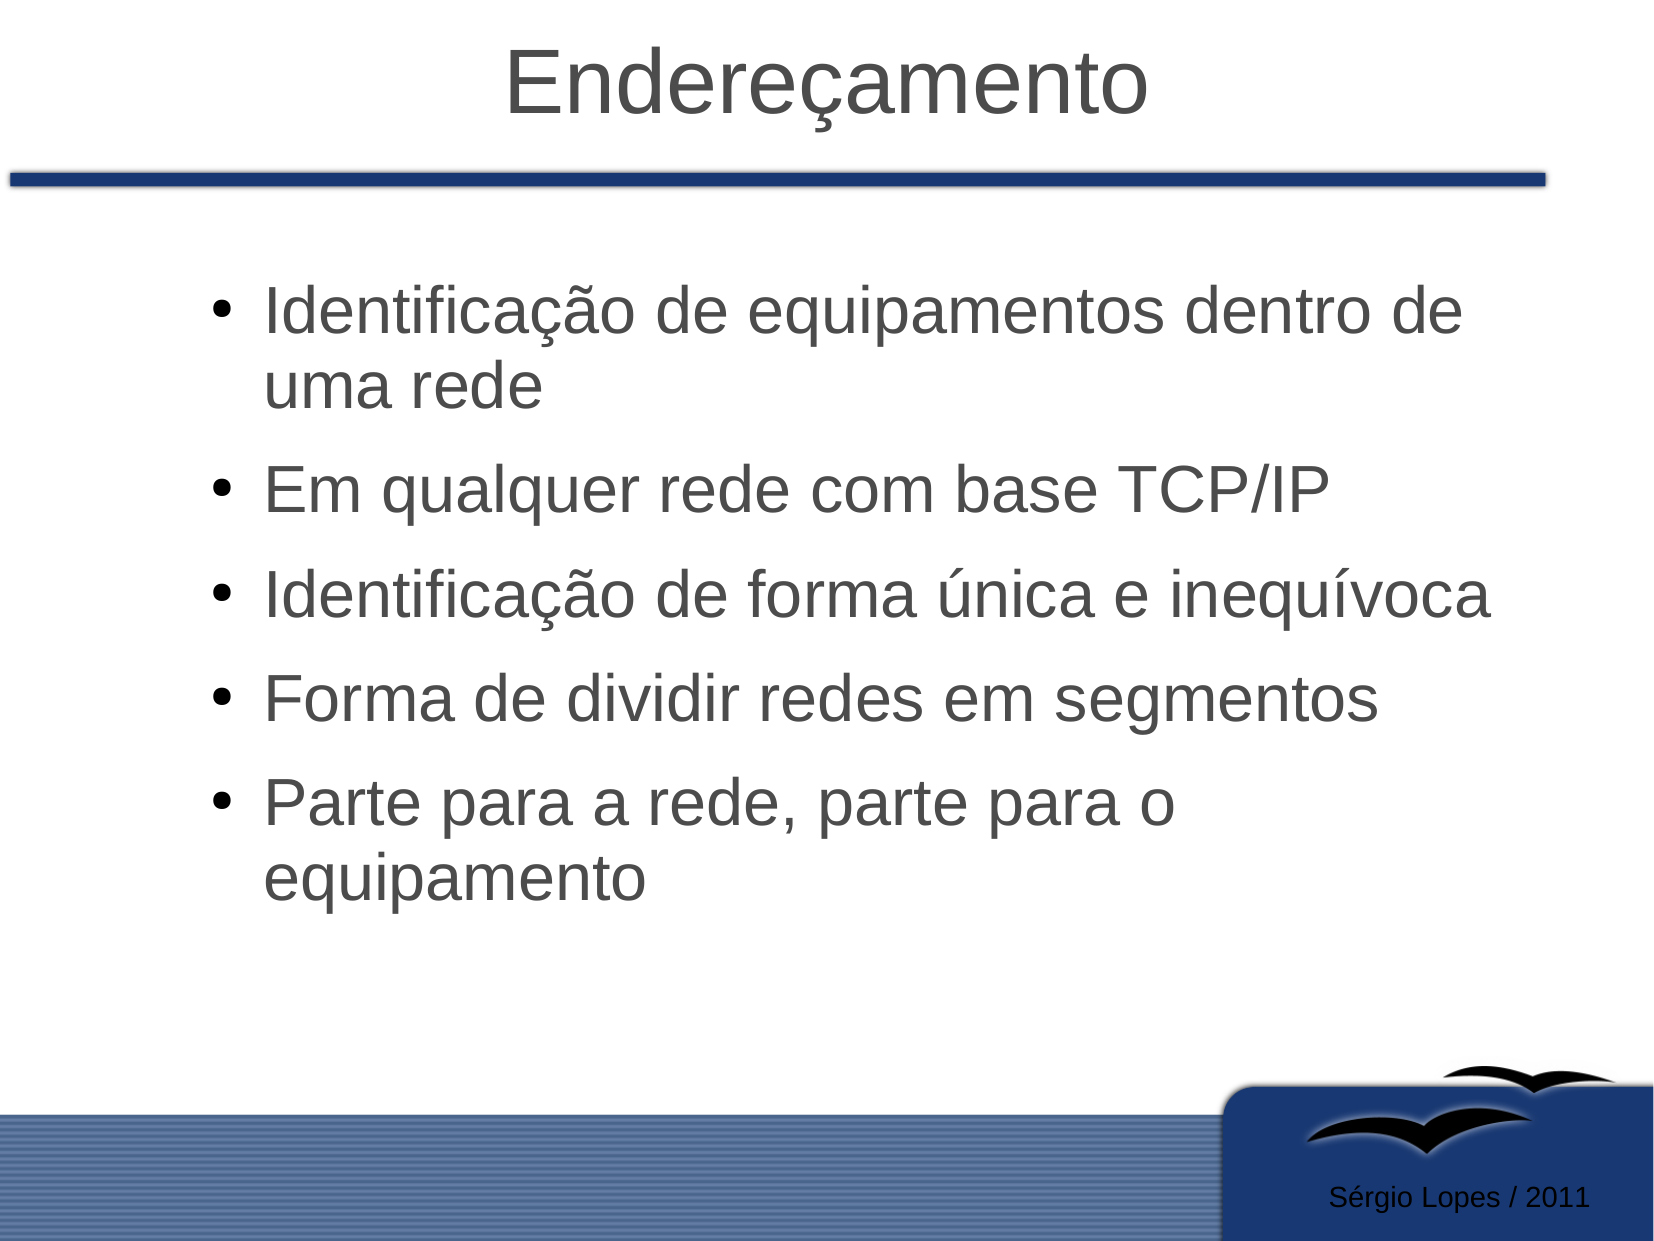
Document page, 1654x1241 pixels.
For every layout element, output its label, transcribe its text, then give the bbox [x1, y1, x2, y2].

title Endereçamento [121, 0, 1534, 164]
text_box Sérgio Lopes / 2011 [1328, 1181, 1588, 1214]
list Identificação de equipamentos dentro de uma rede Em qualquer rede com base TCP/IP Identificação de forma única e inequívoca Forma de dividir redes em segmentos Parte para a rede, parte para o equipamento [121, 273, 1534, 1056]
picture [0, 0, 1654, 1241]
